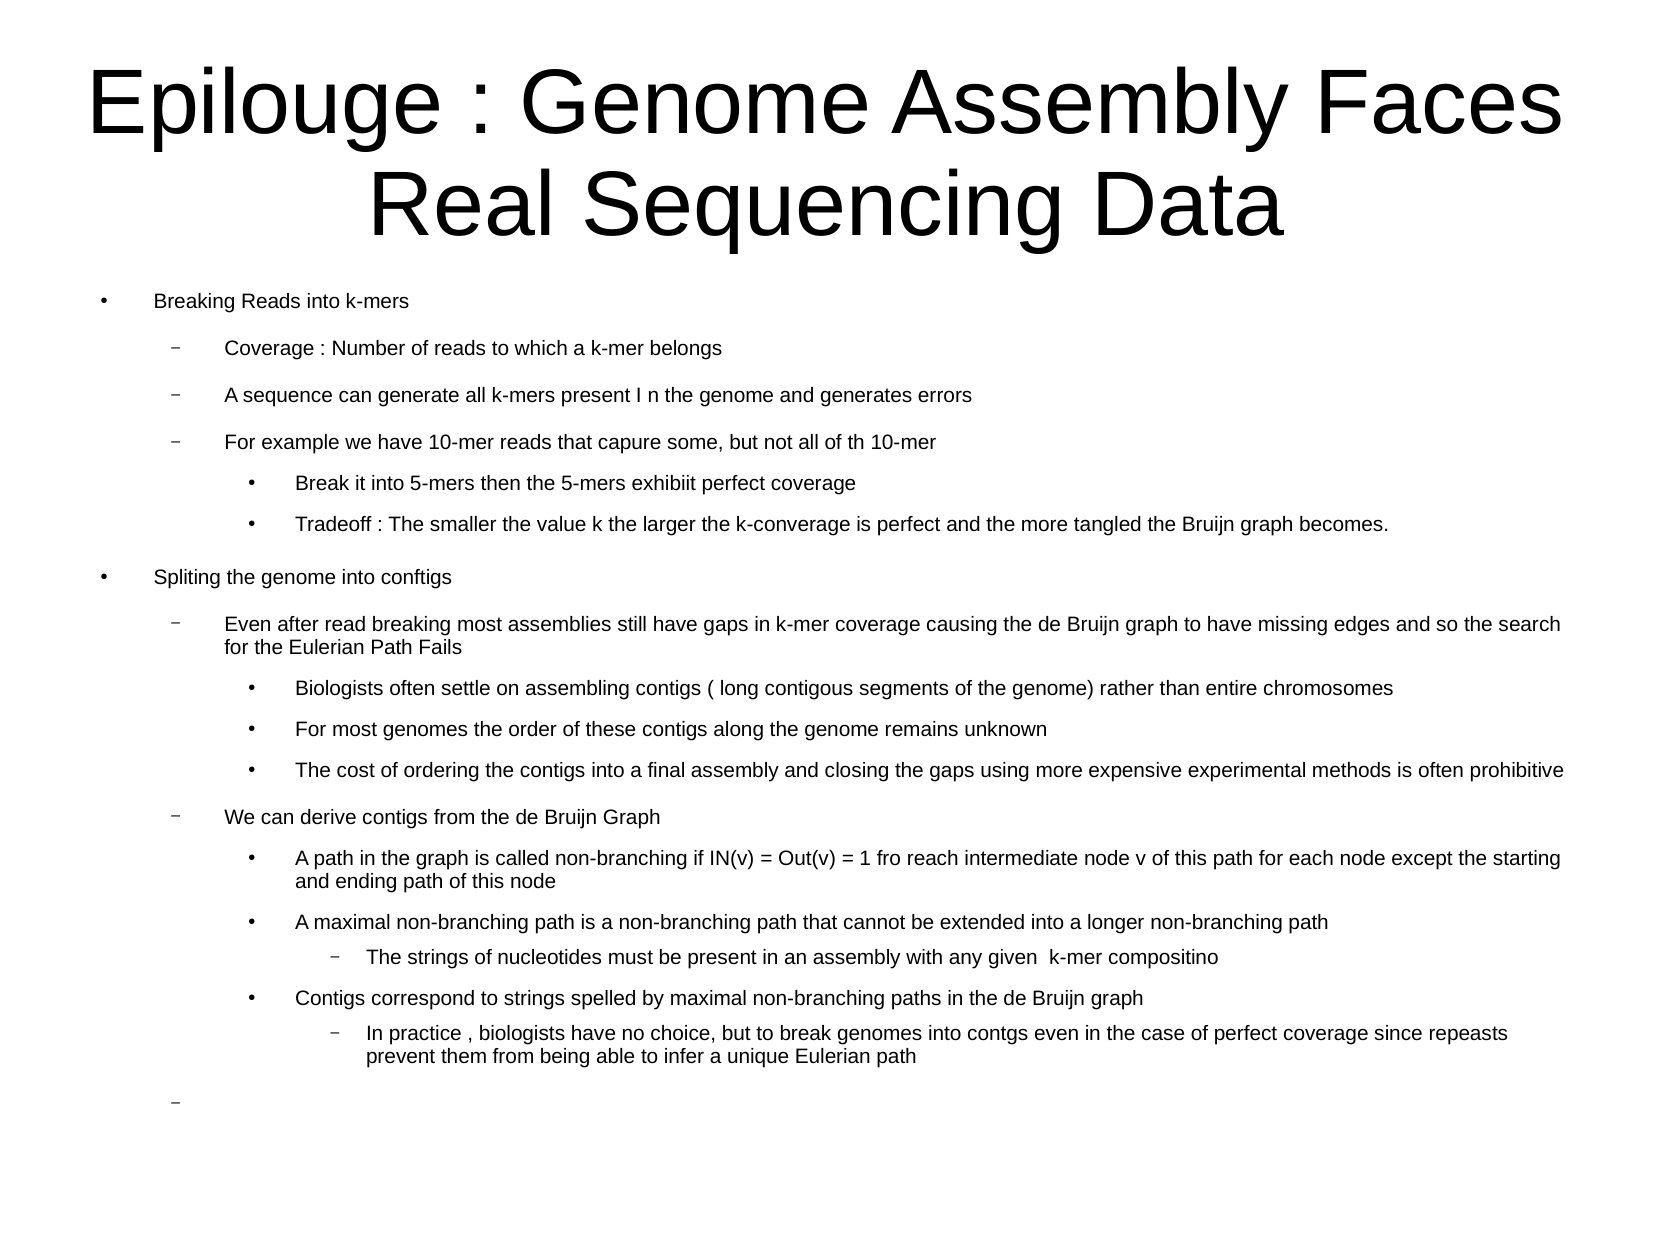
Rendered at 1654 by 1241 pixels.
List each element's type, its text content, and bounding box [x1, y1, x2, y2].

title Epilouge : Genome Assembly Faces Real Sequencing Data [82, 49, 1571, 257]
list Breaking Reads into k-mers Coverage : Number of reads to which a k-mer belongs A sequence can generate all k-mers present I n the genome and generates errors For example we have 10-mer reads that capure some, but not all of th 10-mer Break it into 5-mers then the 5-mers exhibiit perfect coverage Tradeoff : The smaller the value k the larger the k-converage is perfect and the more tangled the Bruijn graph becomes. Spliting the genome into conftigs Even after read breaking most assemblies still have gaps in k-mer coverage causing the de Bruijn graph to have missing edges and so the search for the Eulerian Path Fails Biologists often settle on assembling contigs ( long contigous segments of the genome) rather than entire chromosomes For most genomes the order of these contigs along the genome remains unknown The cost of ordering the contigs into a final assembly and closing the gaps using more expensive experimental methods is often prohibitive We can derive contigs from the de Bruijn Graph A path in the graph is called non-branching if IN(v) = Out(v) = 1 fro reach intermediate node v of this path for each node except the starting and ending path of this node A maximal non-branching path is a non-branching path that cannot be extended into a longer non-branching path The strings of nucleotides must be present in an assembly with any given k-mer compositino Contigs correspond to strings spelled by maximal non-branching paths in the de Bruijn graph In practice , biologists have no choice, but to break genomes into contgs even in the case of perfect coverage since repeasts prevent them from being able to infer a unique Eulerian path [82, 290, 1571, 1241]
